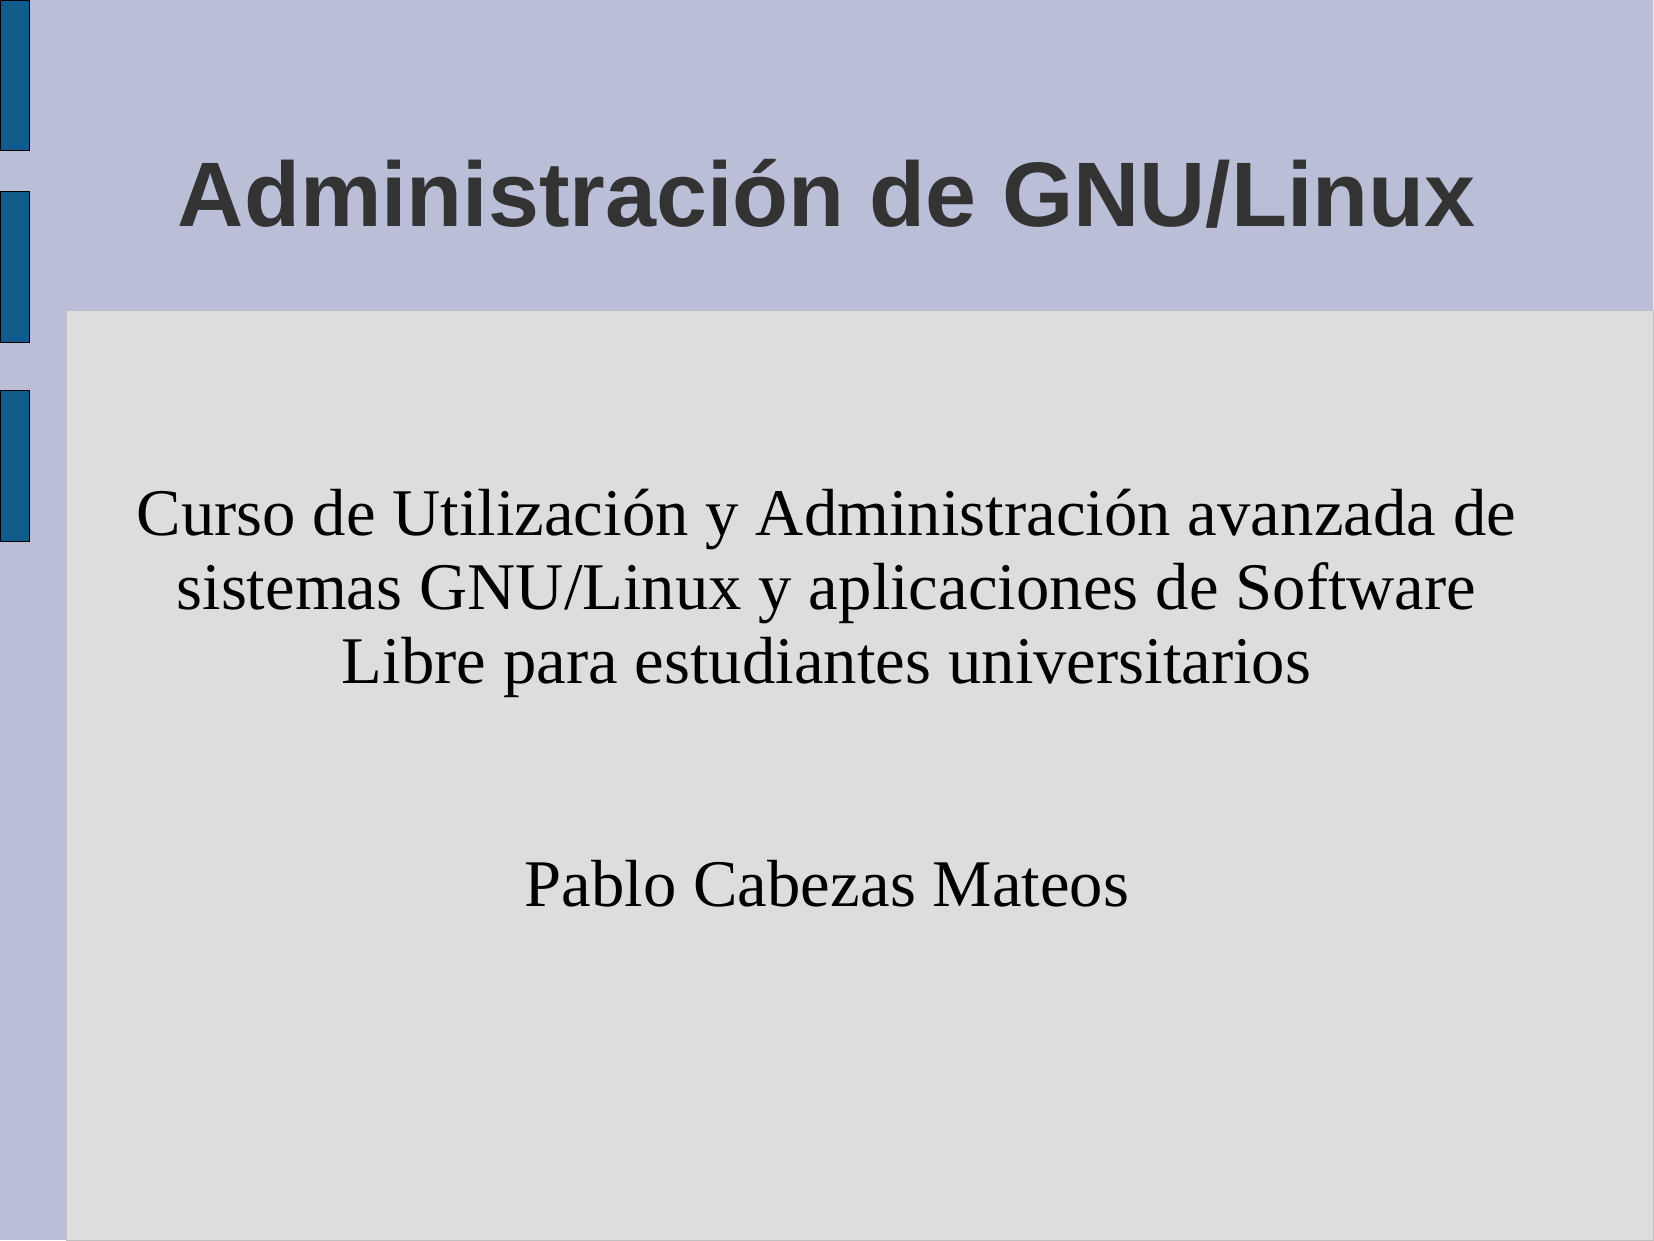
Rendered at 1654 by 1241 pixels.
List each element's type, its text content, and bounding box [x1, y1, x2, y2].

title Administración de GNU/Linux [121, 91, 1534, 299]
subtitle Curso de Utilización y Administración avanzada de sistemas GNU/Linux y aplicaciones de Software Libre para estudiantes universitarios Pablo Cabezas Mateos [121, 344, 1534, 1127]
